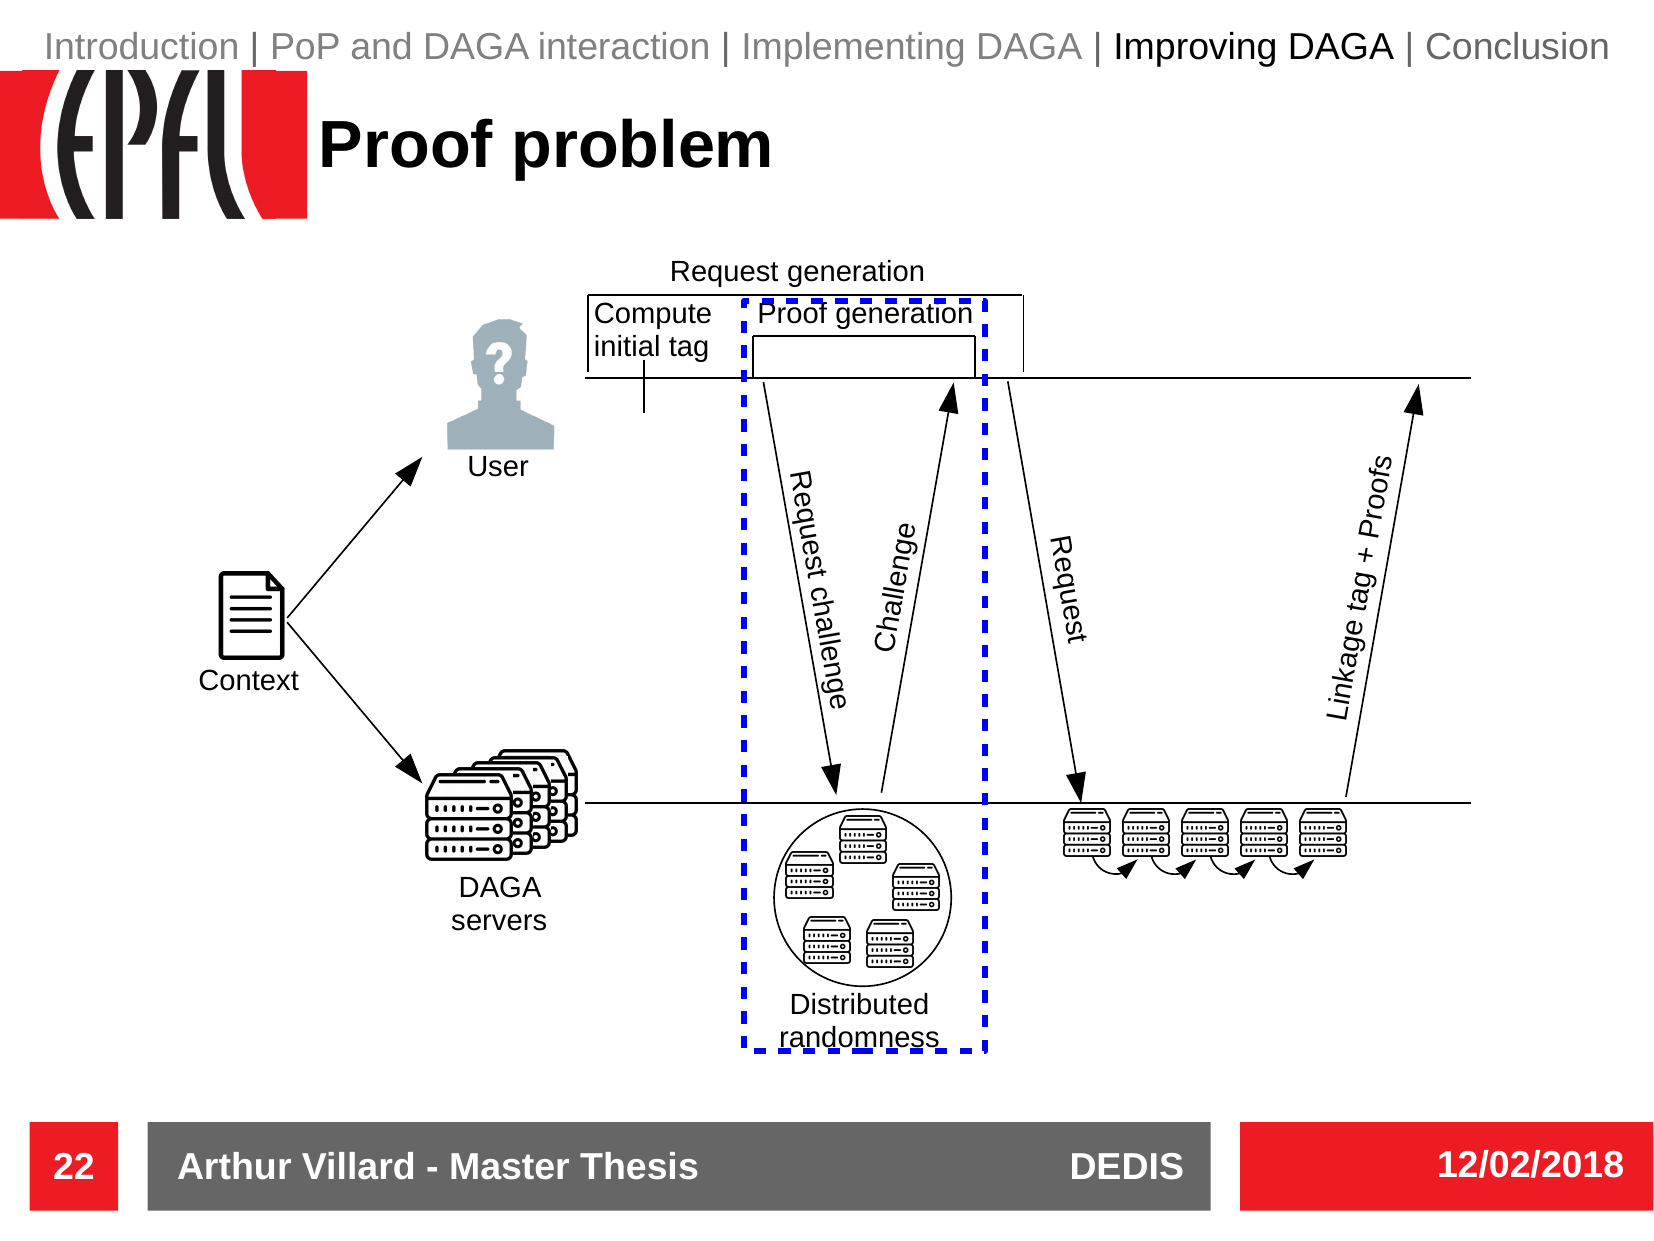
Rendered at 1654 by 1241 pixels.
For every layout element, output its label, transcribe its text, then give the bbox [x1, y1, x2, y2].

text_box Linkage tag + Proofs [1306, 419, 1412, 757]
text_box Proof generation [726, 296, 1005, 338]
picture [866, 919, 914, 968]
text_box Distributed randomness [762, 980, 958, 1063]
picture [803, 916, 851, 964]
picture [1181, 808, 1229, 857]
text_box Context [183, 656, 320, 705]
text_box Request challenge [773, 449, 869, 732]
picture [22, 77, 276, 219]
picture [892, 863, 940, 911]
text_box DAGA servers [425, 862, 574, 946]
picture [431, 306, 568, 464]
picture [1122, 808, 1170, 857]
title Proof problem [318, 77, 1565, 219]
picture [1299, 808, 1347, 857]
picture [839, 815, 887, 864]
picture [785, 851, 834, 900]
text_box User [449, 442, 544, 491]
text_box Introduction | PoP and DAGA interaction | Implementing DAGA | Improving DAGA | Conclusion [0, 15, 1654, 77]
text_box Compute initial tag [589, 296, 733, 370]
text_box Challenge [856, 502, 933, 674]
picture [1063, 808, 1111, 857]
text_box Compute initial tag [579, 289, 587, 370]
text_box Request generation [585, 247, 1011, 296]
picture [207, 571, 296, 656]
picture [425, 749, 578, 861]
picture [1240, 808, 1288, 857]
text_box Request [1022, 448, 1118, 731]
